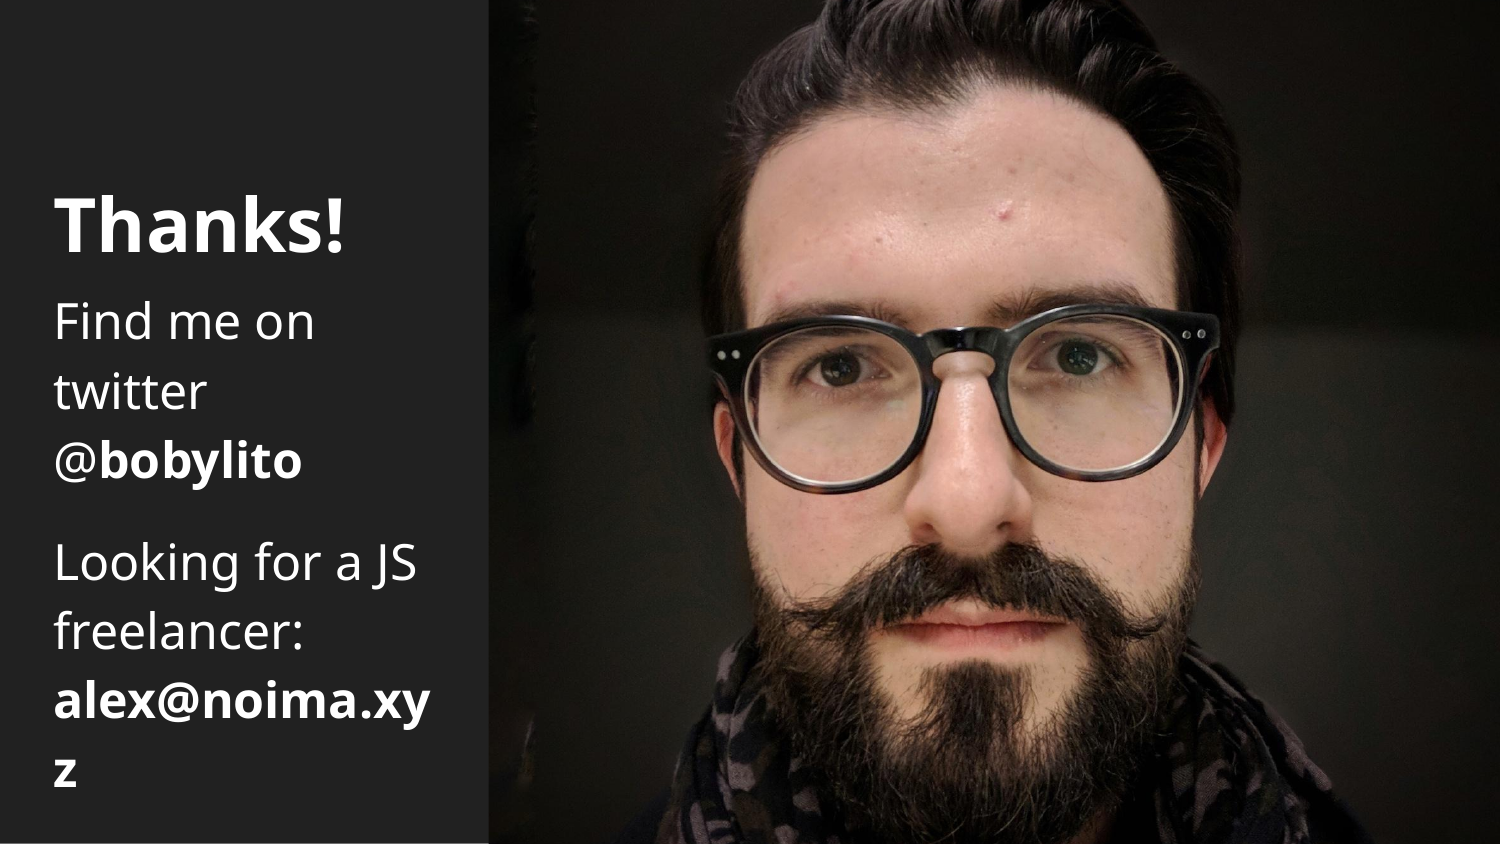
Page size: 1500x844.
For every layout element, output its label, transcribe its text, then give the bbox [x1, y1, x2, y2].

picture [488, 0, 1500, 844]
list Find me on twitter @bobylito Looking for a JS freelancer: alex@noima.xyz [38, 294, 460, 784]
title Thanks! [38, 136, 460, 283]
